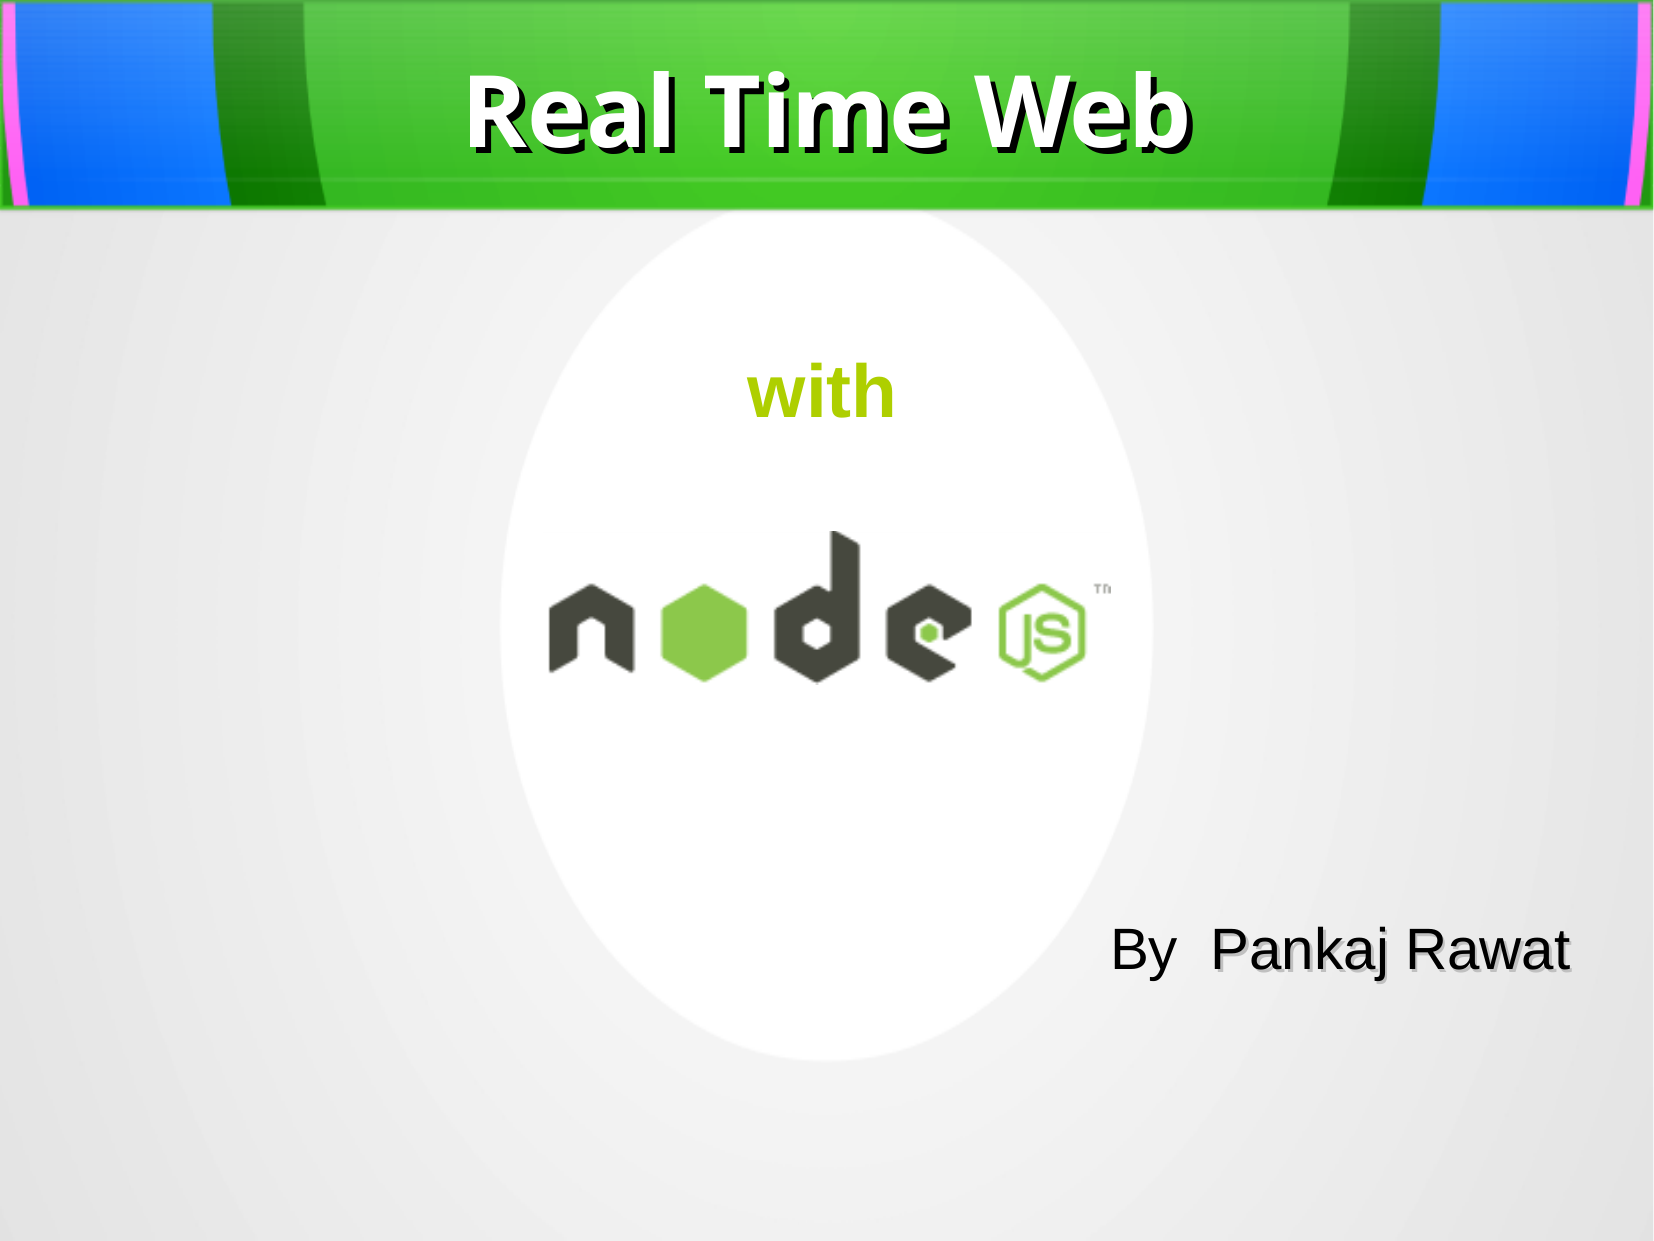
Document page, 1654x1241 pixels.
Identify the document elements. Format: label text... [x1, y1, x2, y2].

text_box with [733, 342, 913, 442]
title Real Time Web [82, 5, 1571, 213]
picture [0, 0, 1654, 1241]
text_box By Pankaj Rawat [1074, 909, 1607, 1074]
